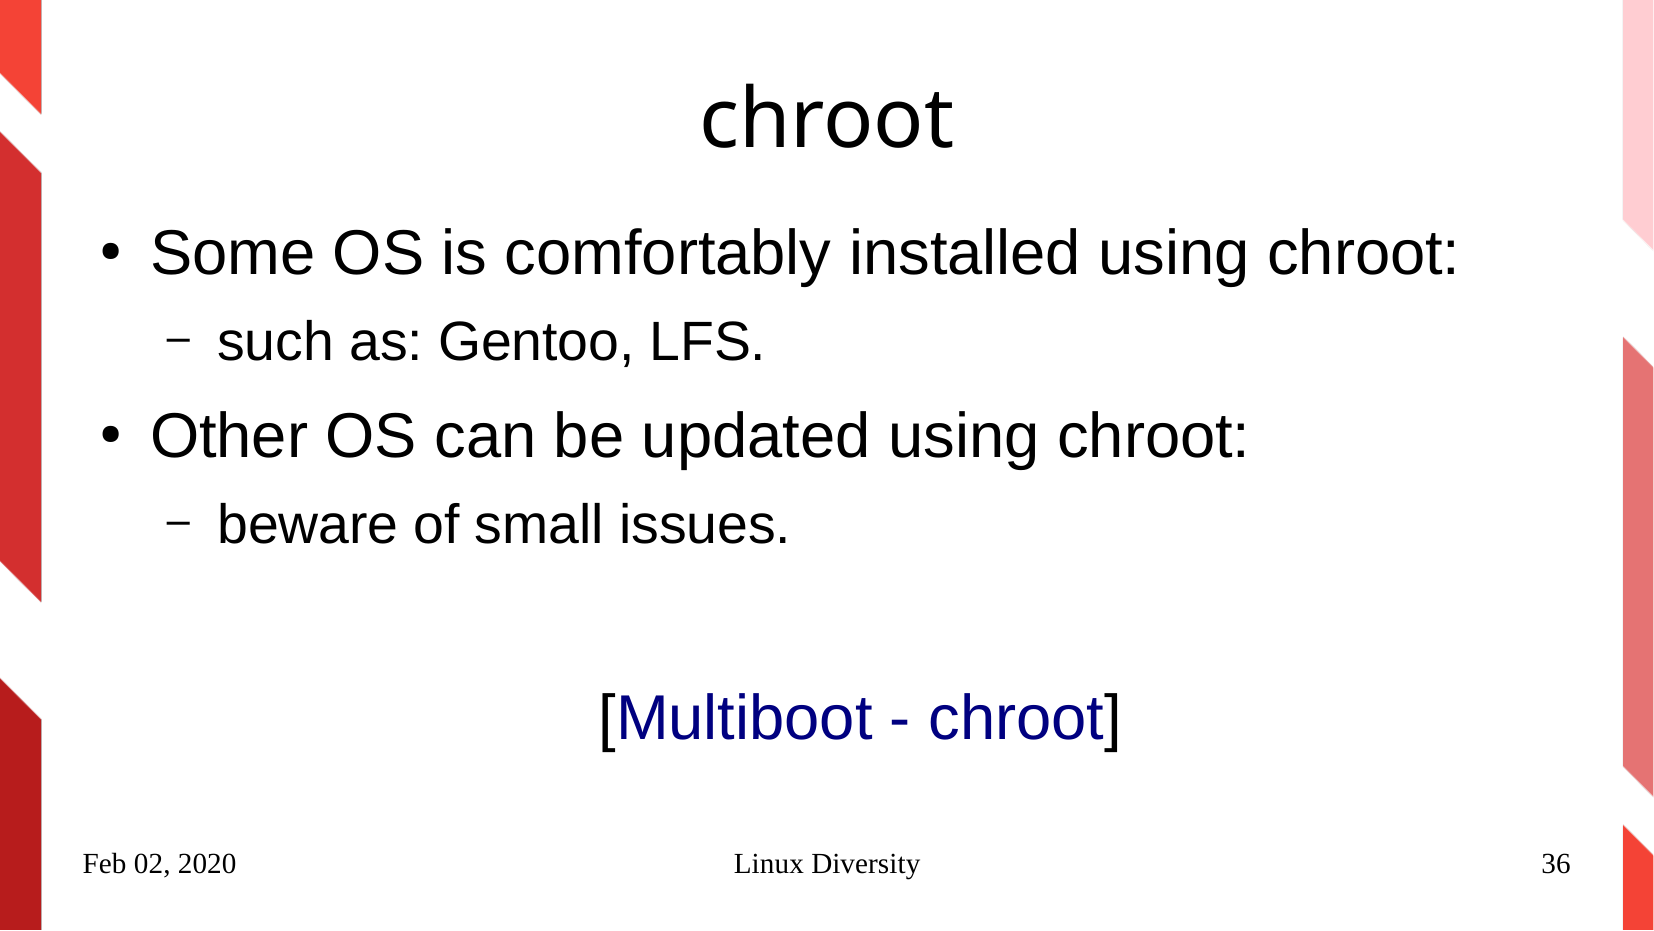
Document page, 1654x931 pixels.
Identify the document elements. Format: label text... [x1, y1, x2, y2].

list Some OS is comfortably installed using chroot: such as: Gentoo, LFS. Other OS can be updated using chroot: beware of small issues. [Multiboot - chroot] [82, 217, 1571, 758]
picture [0, 0, 1654, 930]
title chroot [82, 37, 1571, 193]
